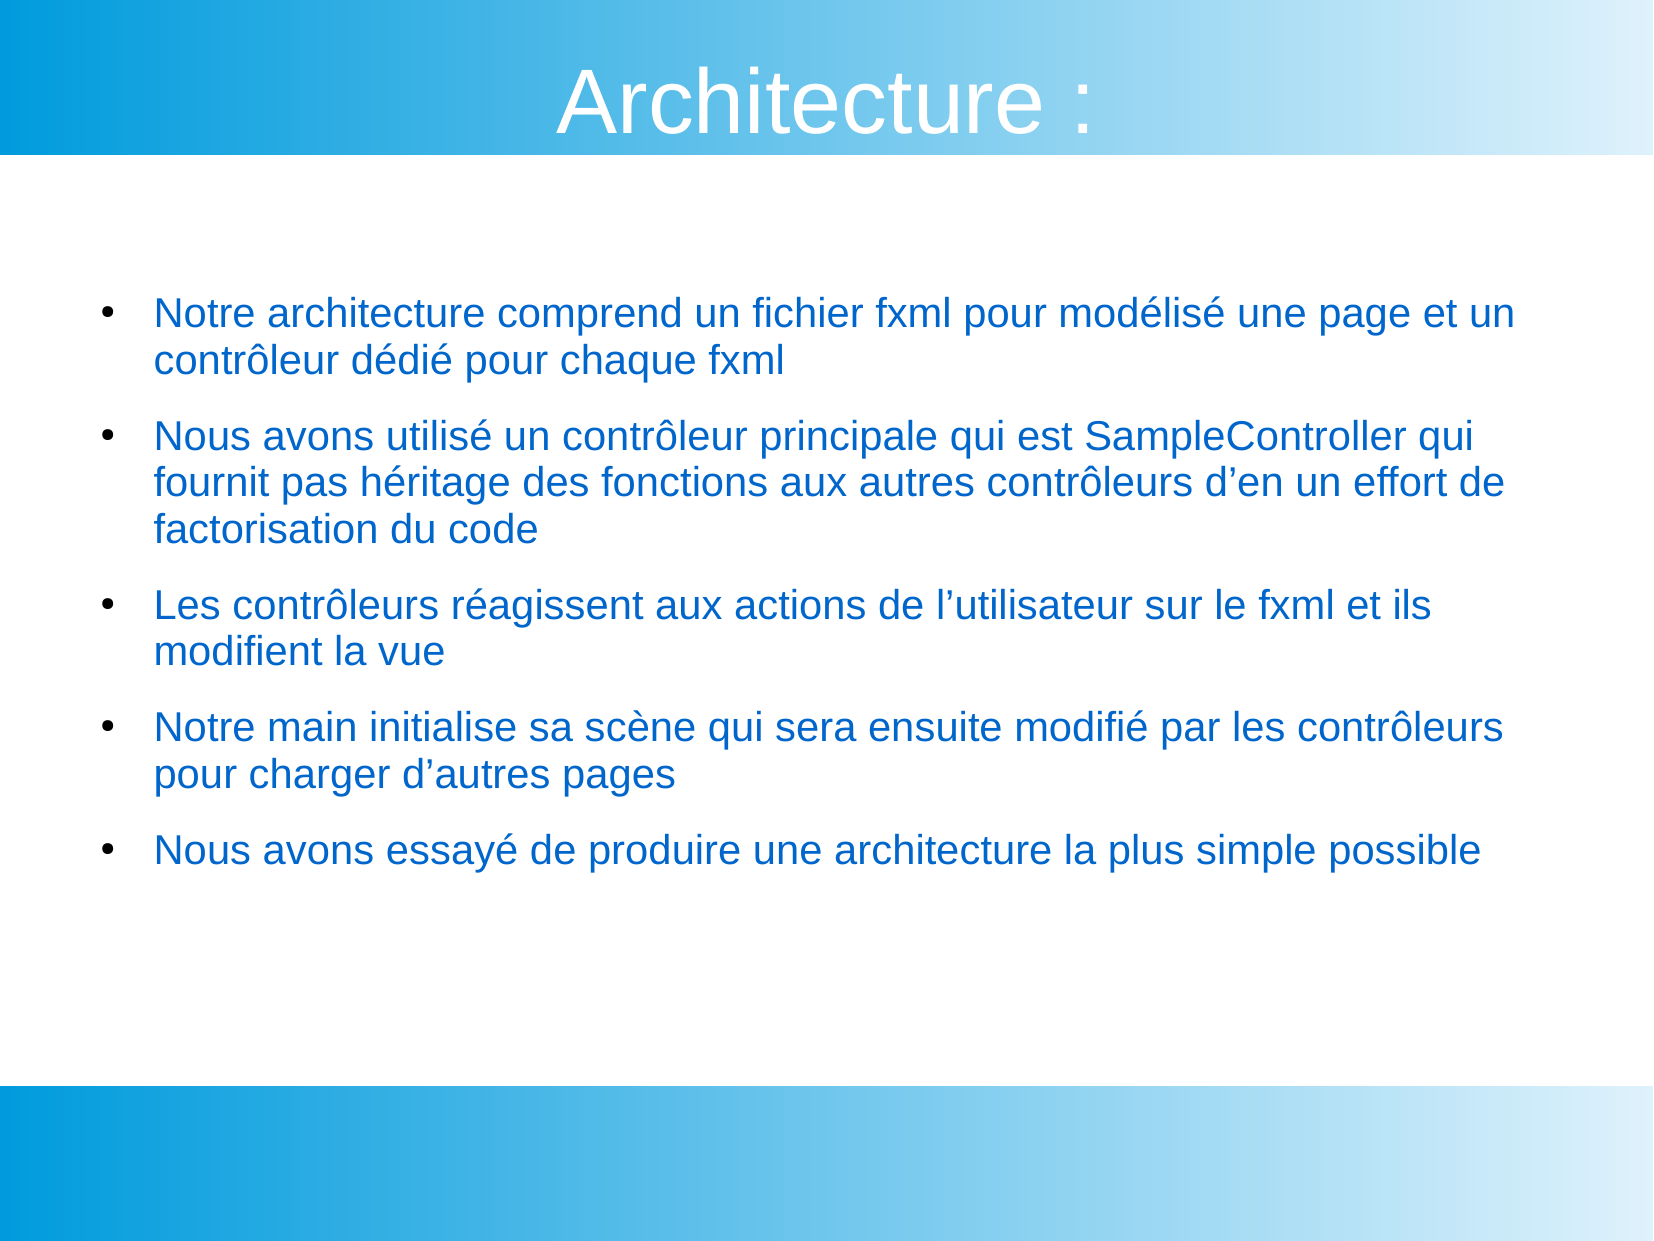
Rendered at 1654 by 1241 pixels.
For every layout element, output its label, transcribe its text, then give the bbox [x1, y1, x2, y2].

title Architecture : [82, 49, 1571, 155]
list Notre architecture comprend un fichier fxml pour modélisé une page et un contrôleur dédié pour chaque fxml Nous avons utilisé un contrôleur principale qui est SampleController qui fournit pas héritage des fonctions aux autres contrôleurs d’en un effort de factorisation du code Les contrôleurs réagissent aux actions de l’utilisateur sur le fxml et ils modifient la vue Notre main initialise sa scène qui sera ensuite modifié par les contrôleurs pour charger d’autres pages Nous avons essayé de produire une architecture la plus simple possible [82, 290, 1571, 1010]
